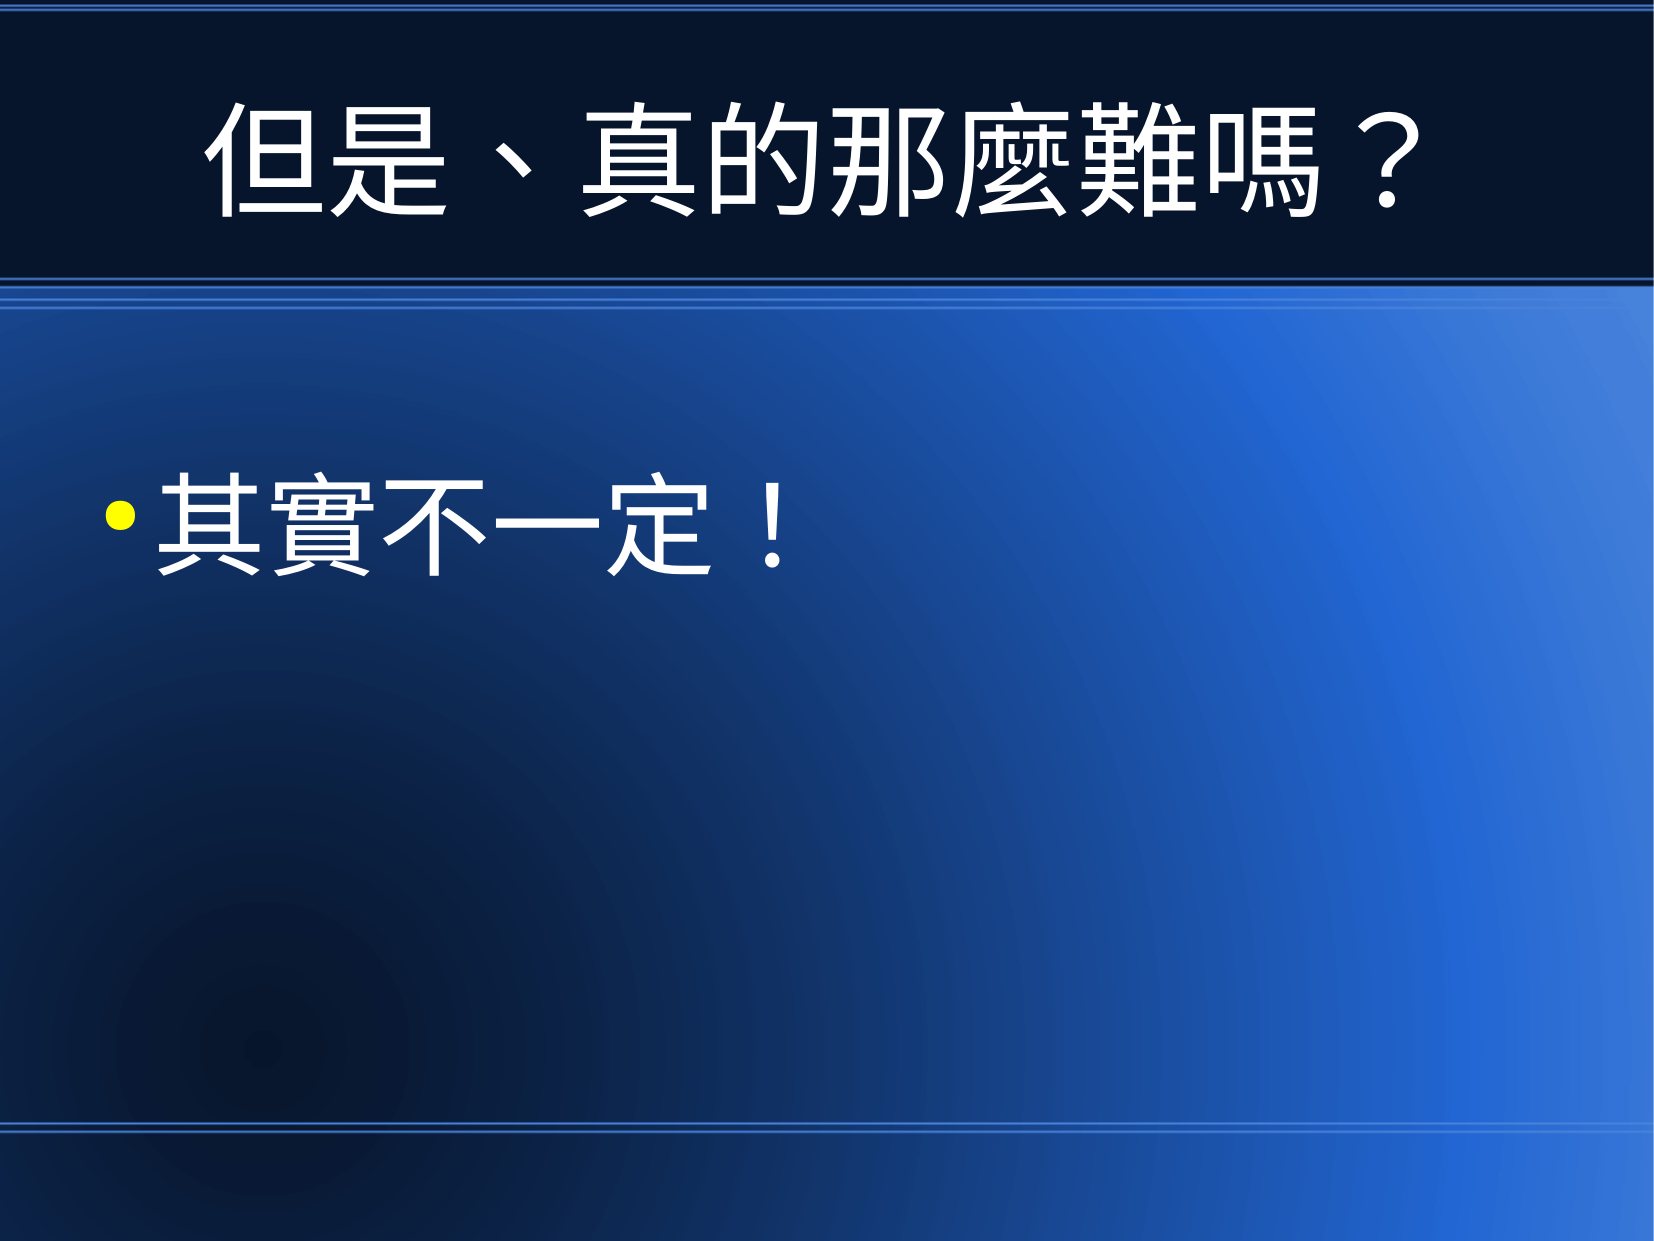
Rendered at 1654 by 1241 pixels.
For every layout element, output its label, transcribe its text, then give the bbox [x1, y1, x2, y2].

picture [0, 0, 1654, 1241]
list 其實不一定！ [82, 355, 1571, 1241]
title 但是、真的那麼難嗎？ [82, 49, 1571, 257]
